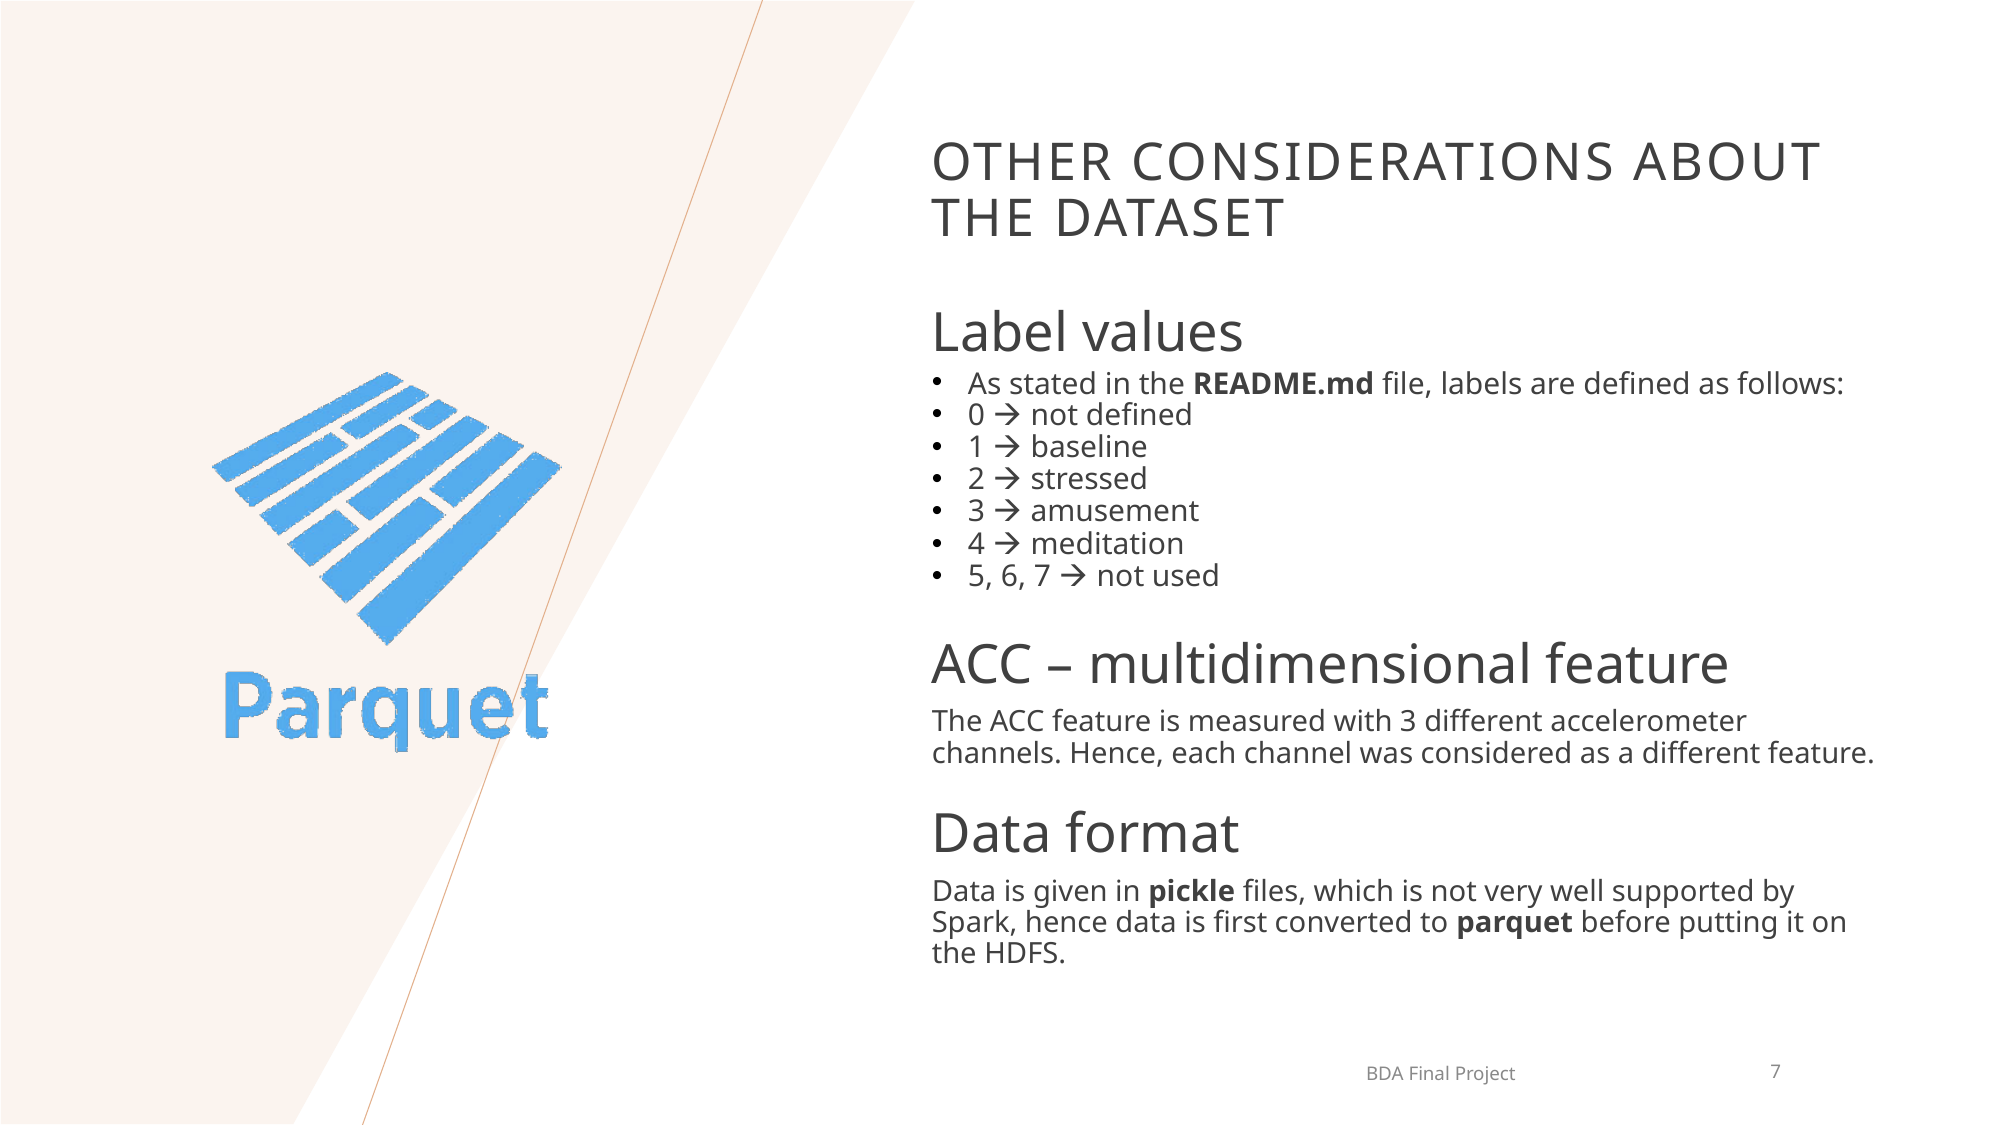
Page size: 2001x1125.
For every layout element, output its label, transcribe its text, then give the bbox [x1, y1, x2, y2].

picture [212, 372, 562, 753]
text_box [1755, 1042, 1863, 1103]
list The ACC feature is measured with 3 different accelerometer channels. Hence, each channel was considered as a different feature. [916, 698, 1899, 791]
text_box BDA Final Project [1174, 1042, 1707, 1103]
list As stated in the README.md file, labels are defined as follows: 0  not defined 1  baseline 2  stressed 3  amusement 4  meditation 5, 6, 7  not used [916, 366, 1899, 621]
list Data is given in pickle files, which is not very well supported by Spark, hence data is first converted to parquet before putting it on the HDFS. [916, 868, 1899, 980]
title Other considerations about the dataset [916, 127, 1899, 267]
list Label values [916, 312, 1899, 366]
list ACC – multidimensional feature [916, 644, 1899, 698]
list Data format [916, 814, 1899, 868]
